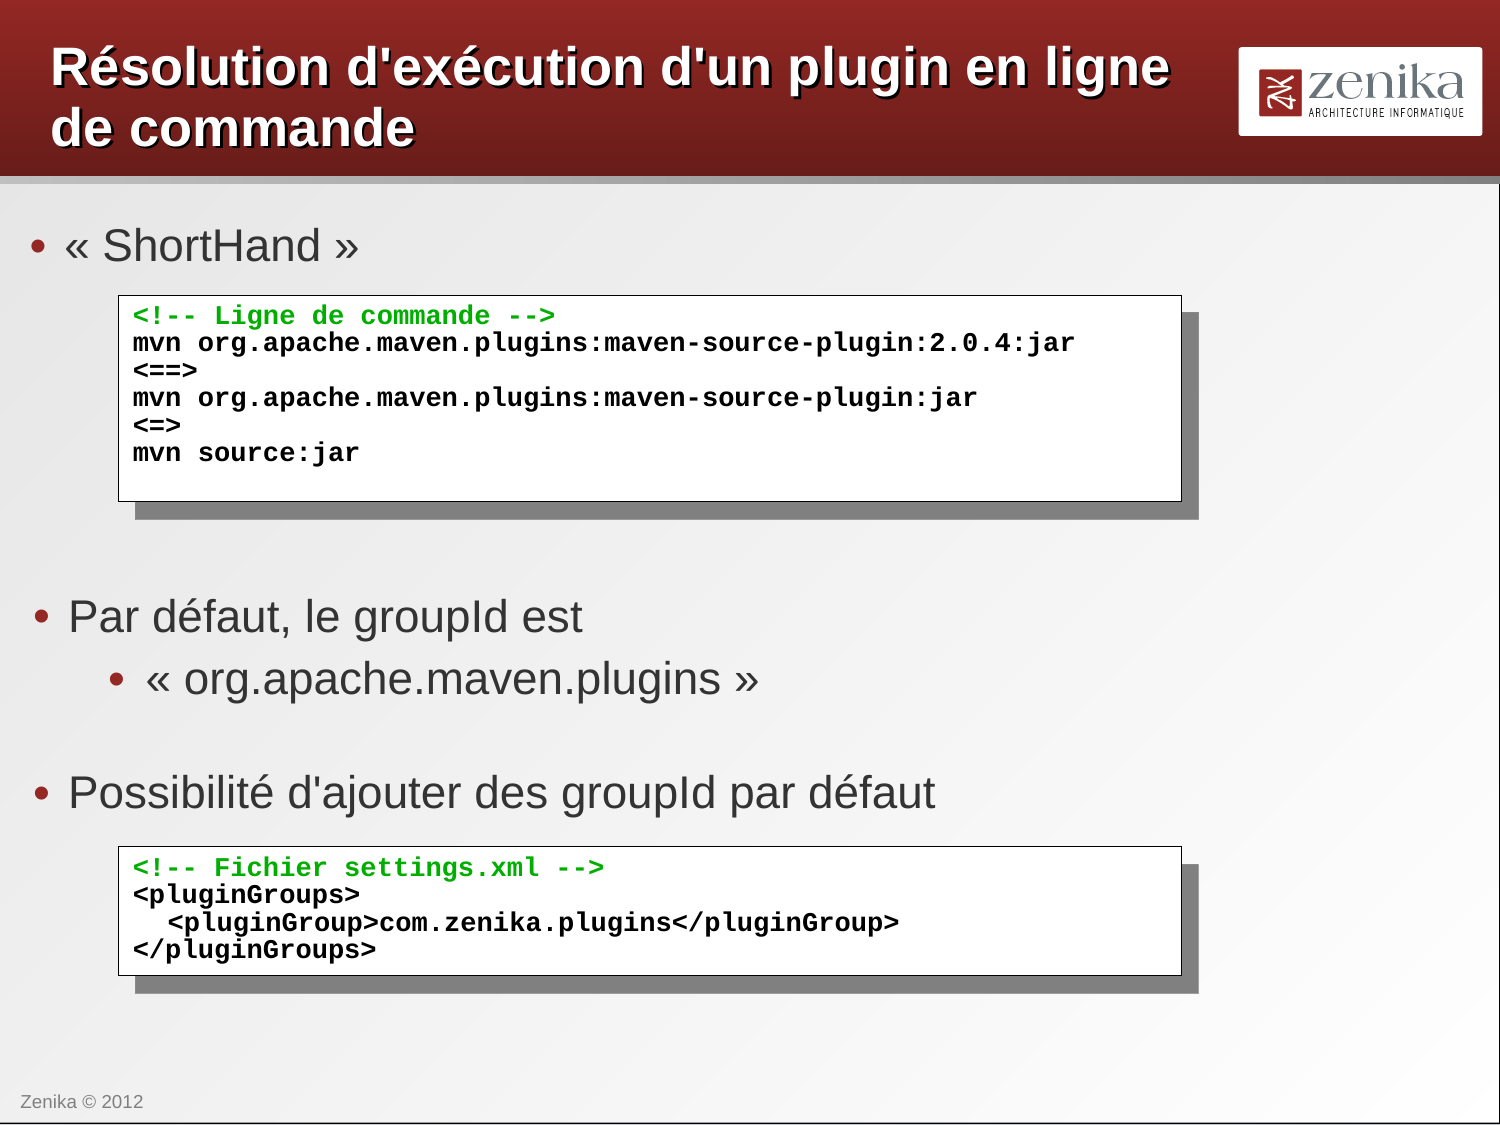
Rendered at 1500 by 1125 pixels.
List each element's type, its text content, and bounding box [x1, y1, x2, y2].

title Résolution d'exécution d'un plugin en ligne de commande [50, 15, 1206, 180]
text_box <!-- Ligne de commande --> mvn org.apache.maven.plugins:maven-source-plugin:2.0.4:jar <==> mvn org.apache.maven.plugins:maven-source-plugin:jar <=> mvn source:jar [118, 295, 1182, 502]
picture [1257, 58, 1464, 125]
list Par défaut, le groupId est « org.apache.maven.plugins » Possibilité d'ajouter des groupId par défaut [33, 590, 1418, 922]
list « ShortHand » [29, 220, 1414, 443]
text_box <!-- Fichier settings.xml --> <pluginGroups> <pluginGroup>com.zenika.plugins</pluginGroup> </pluginGroups> [118, 846, 1182, 976]
